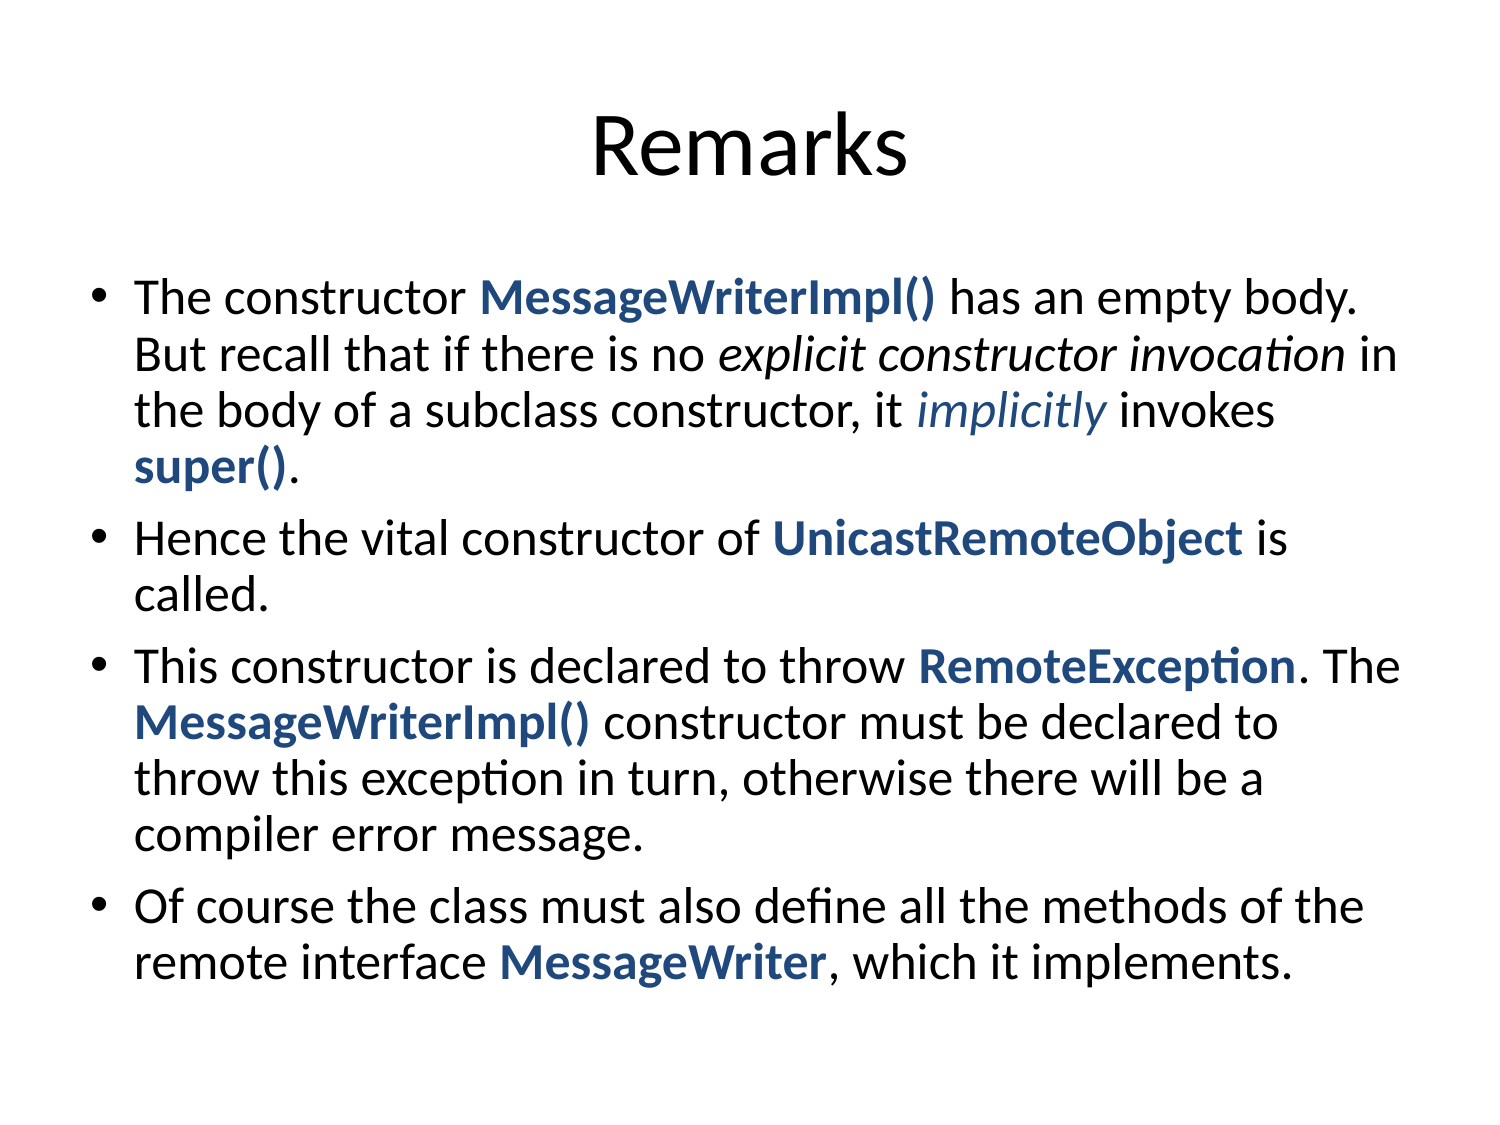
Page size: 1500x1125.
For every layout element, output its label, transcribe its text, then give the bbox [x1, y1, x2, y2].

title Remarks [75, 45, 1425, 233]
list The constructor MessageWriterImpl() has an empty body. But recall that if there is no explicit constructor invocation in the body of a subclass constructor, it implicitly invokes super(). Hence the vital constructor of UnicastRemoteObject is called. This constructor is declared to throw RemoteException. The MessageWriterImpl() constructor must be declared to throw this exception in turn, otherwise there will be a compiler error message. Of course the class must also define all the methods of the remote interface MessageWriter, which it implements. [75, 262, 1425, 1005]
